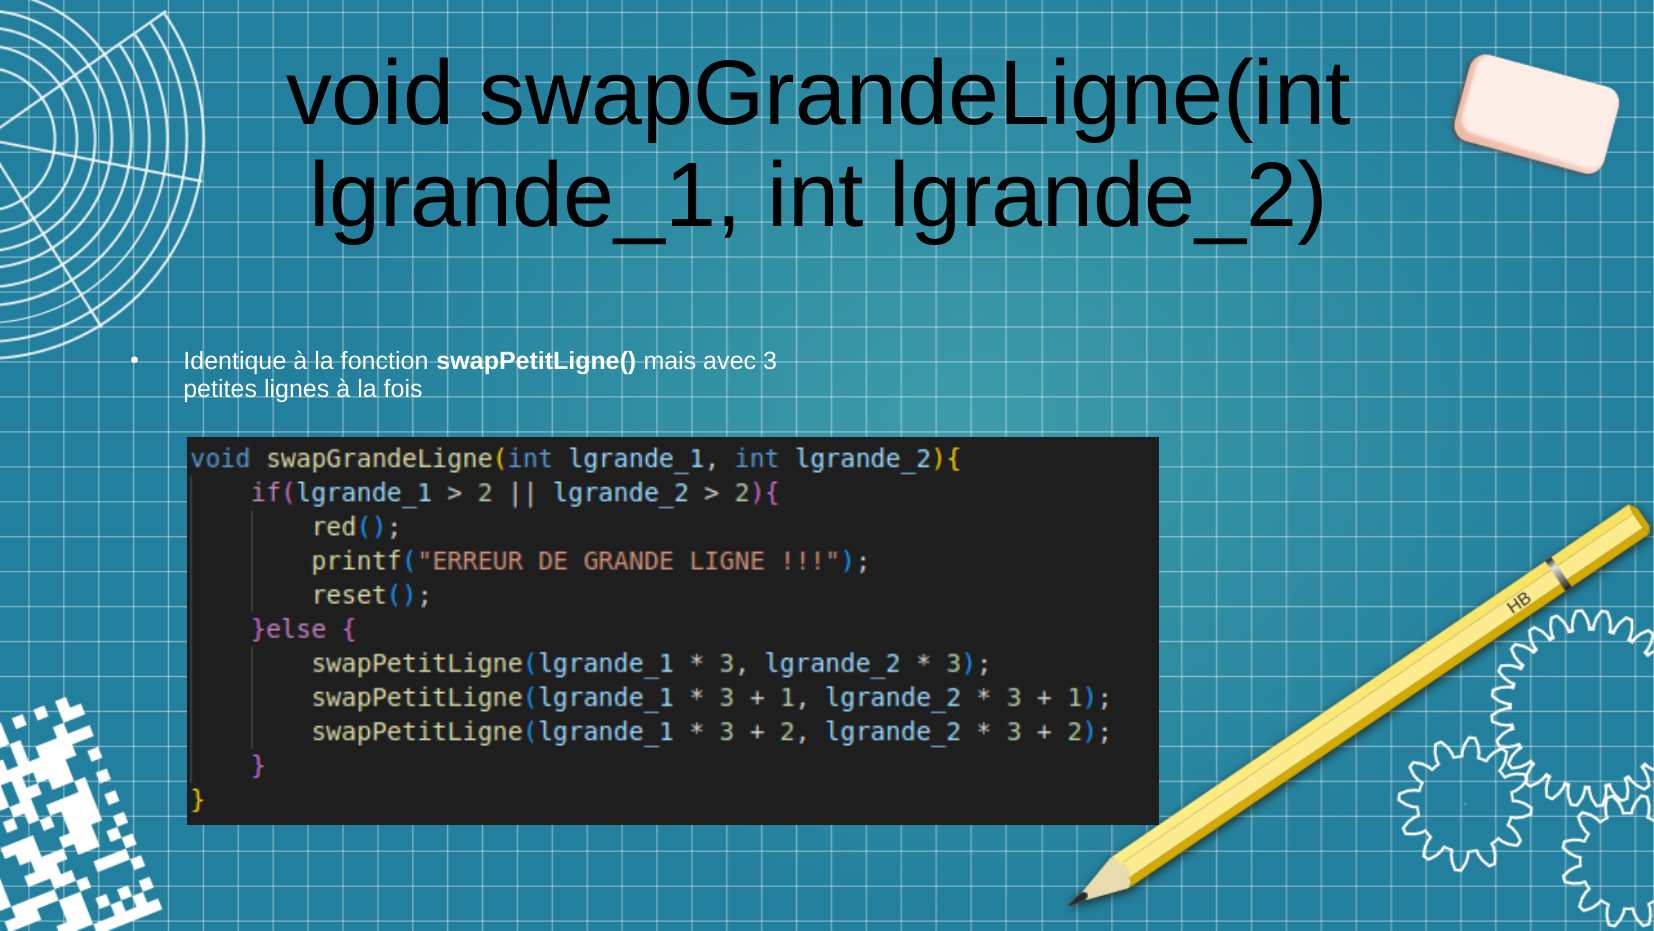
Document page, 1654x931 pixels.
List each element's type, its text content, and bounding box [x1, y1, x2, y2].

picture [0, 0, 1654, 931]
list Identique à la fonction swapPetitLigne() mais avec 3 petites lignes à la fois [112, 347, 839, 413]
title void swapGrandeLigne(int lgrande_1, int lgrande_2) [75, 37, 1564, 251]
